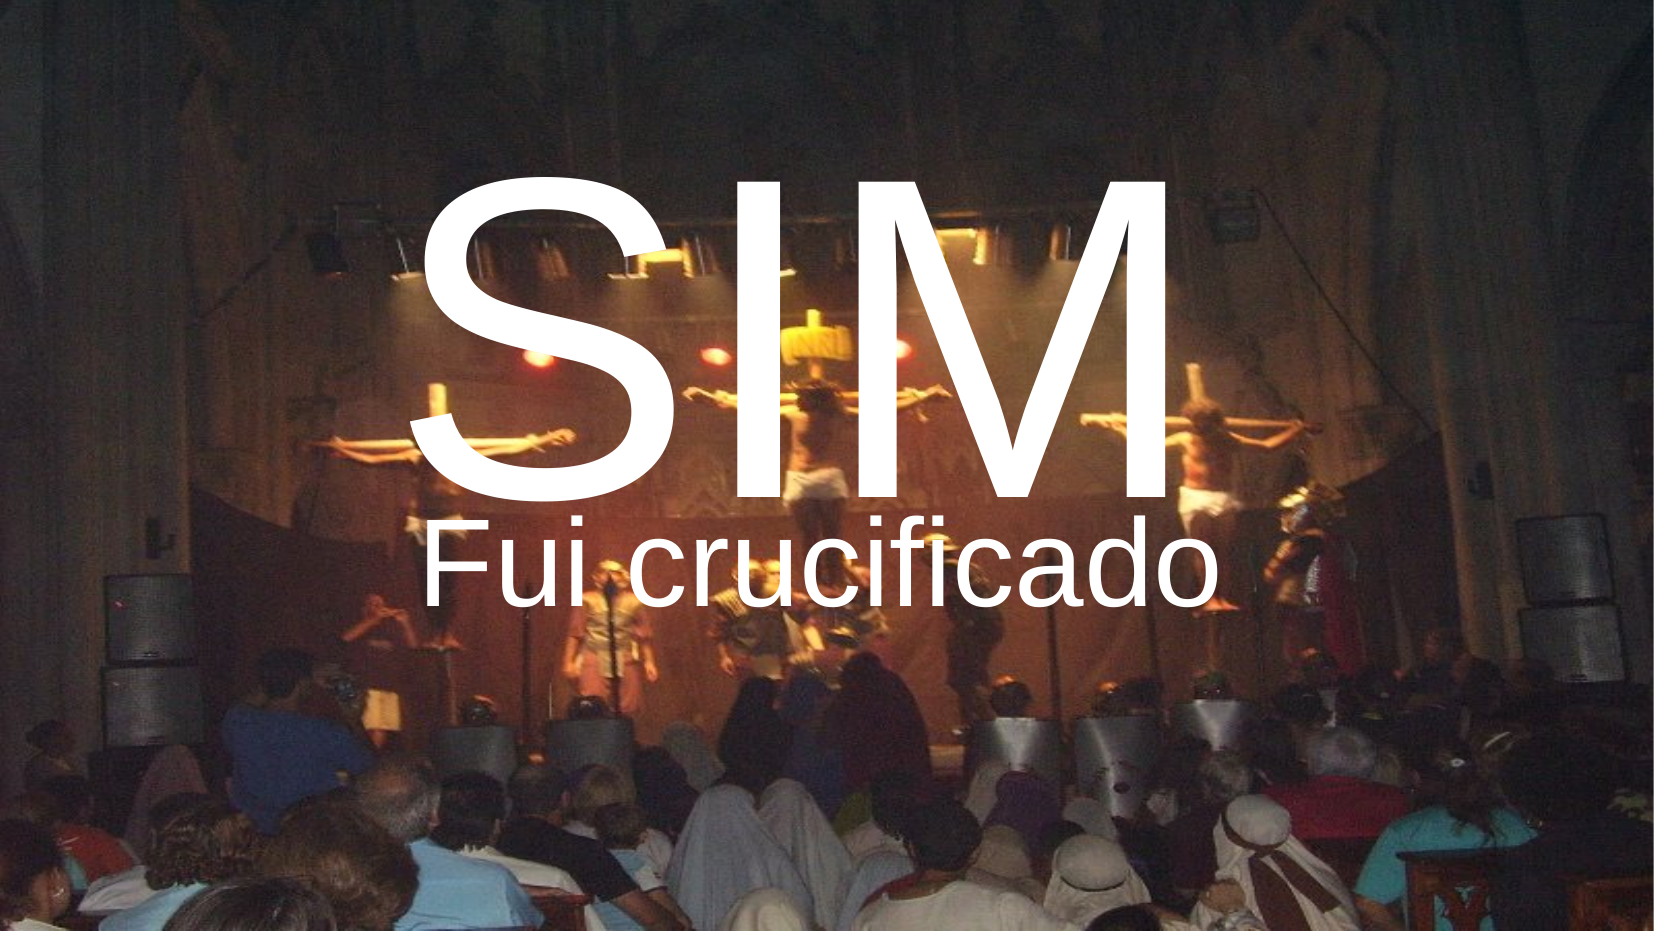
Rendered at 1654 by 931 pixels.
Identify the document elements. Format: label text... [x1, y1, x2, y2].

title SIM [377, 82, 1217, 423]
title Fui crucificado [377, 423, 1264, 704]
picture [0, 0, 1654, 931]
